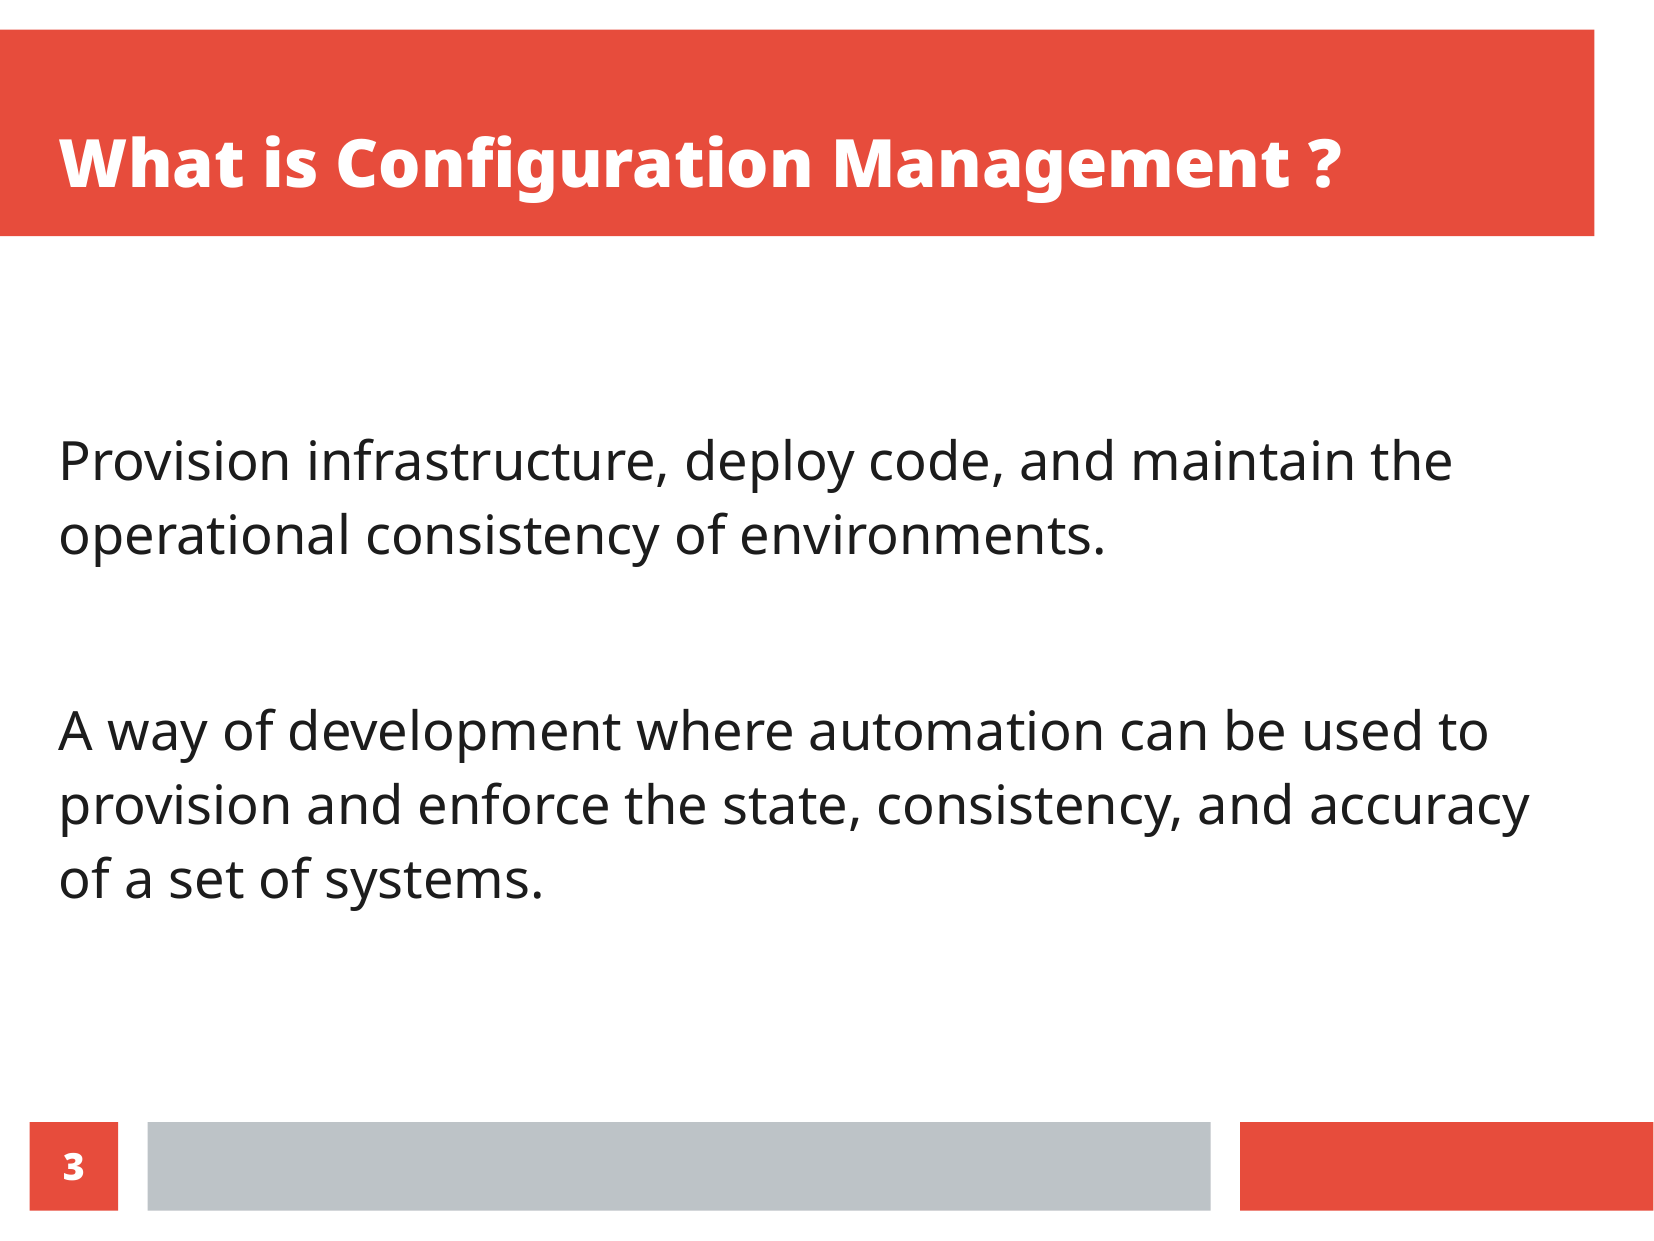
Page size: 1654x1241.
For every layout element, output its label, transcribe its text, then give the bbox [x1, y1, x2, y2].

title What is Configuration Management ? [59, 59, 1595, 207]
list Provision infrastructure, deploy code, and maintain the operational consistency of environments. A way of development where automation can be used to provision and enforce the state, consistency, and accuracy of a set of systems. [59, 324, 1565, 1093]
